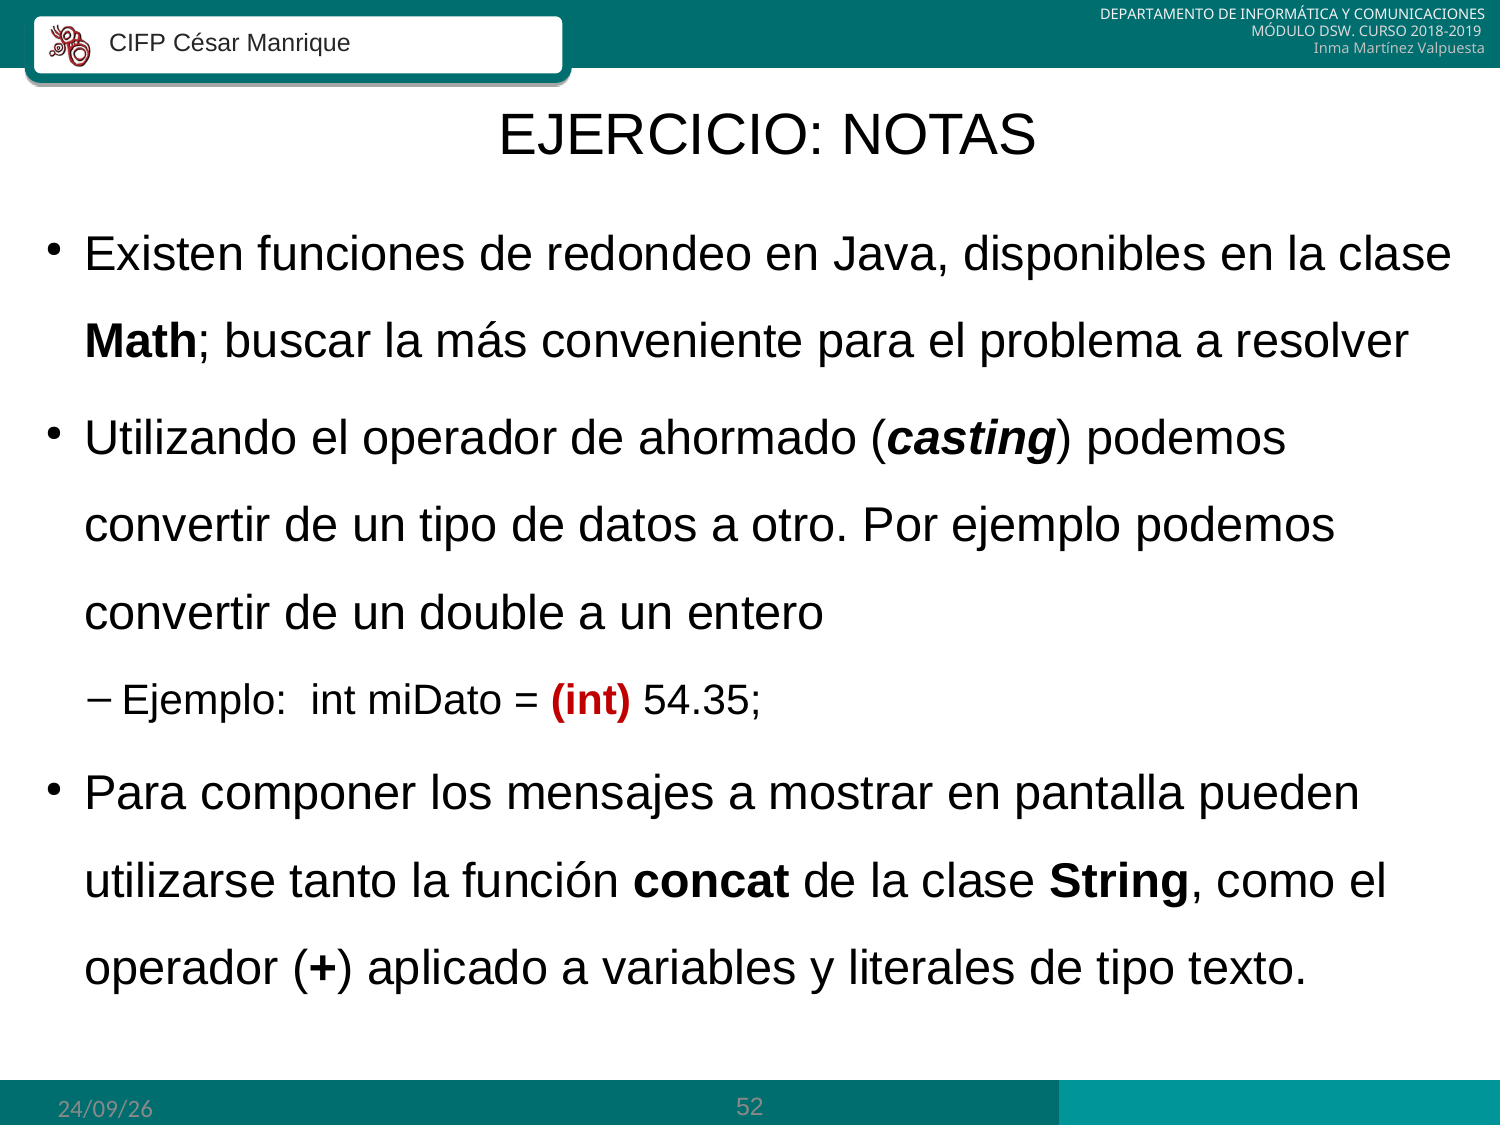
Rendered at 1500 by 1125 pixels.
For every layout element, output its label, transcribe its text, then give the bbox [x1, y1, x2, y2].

text_box <número> [512, 1082, 988, 1125]
list Existen funciones de redondeo en Java, disponibles en la clase Math; buscar la más conveniente para el problema a resolver Utilizando el operador de ahormado (casting) podemos convertir de un tipo de datos a otro. Por ejemplo podemos convertir de un double a un entero Ejemplo: int miDato = (int) 54.35; Para componer los mensajes a mostrar en pantalla pueden utilizarse tanto la función concat de la clase String, como el operador (+) aplicado a variables y literales de tipo texto. [17, 184, 1483, 1059]
title EJERCICIO: NOTAS [17, 90, 1483, 173]
text_box 18/09/18 [42, 1085, 344, 1125]
picture [47, 23, 93, 67]
